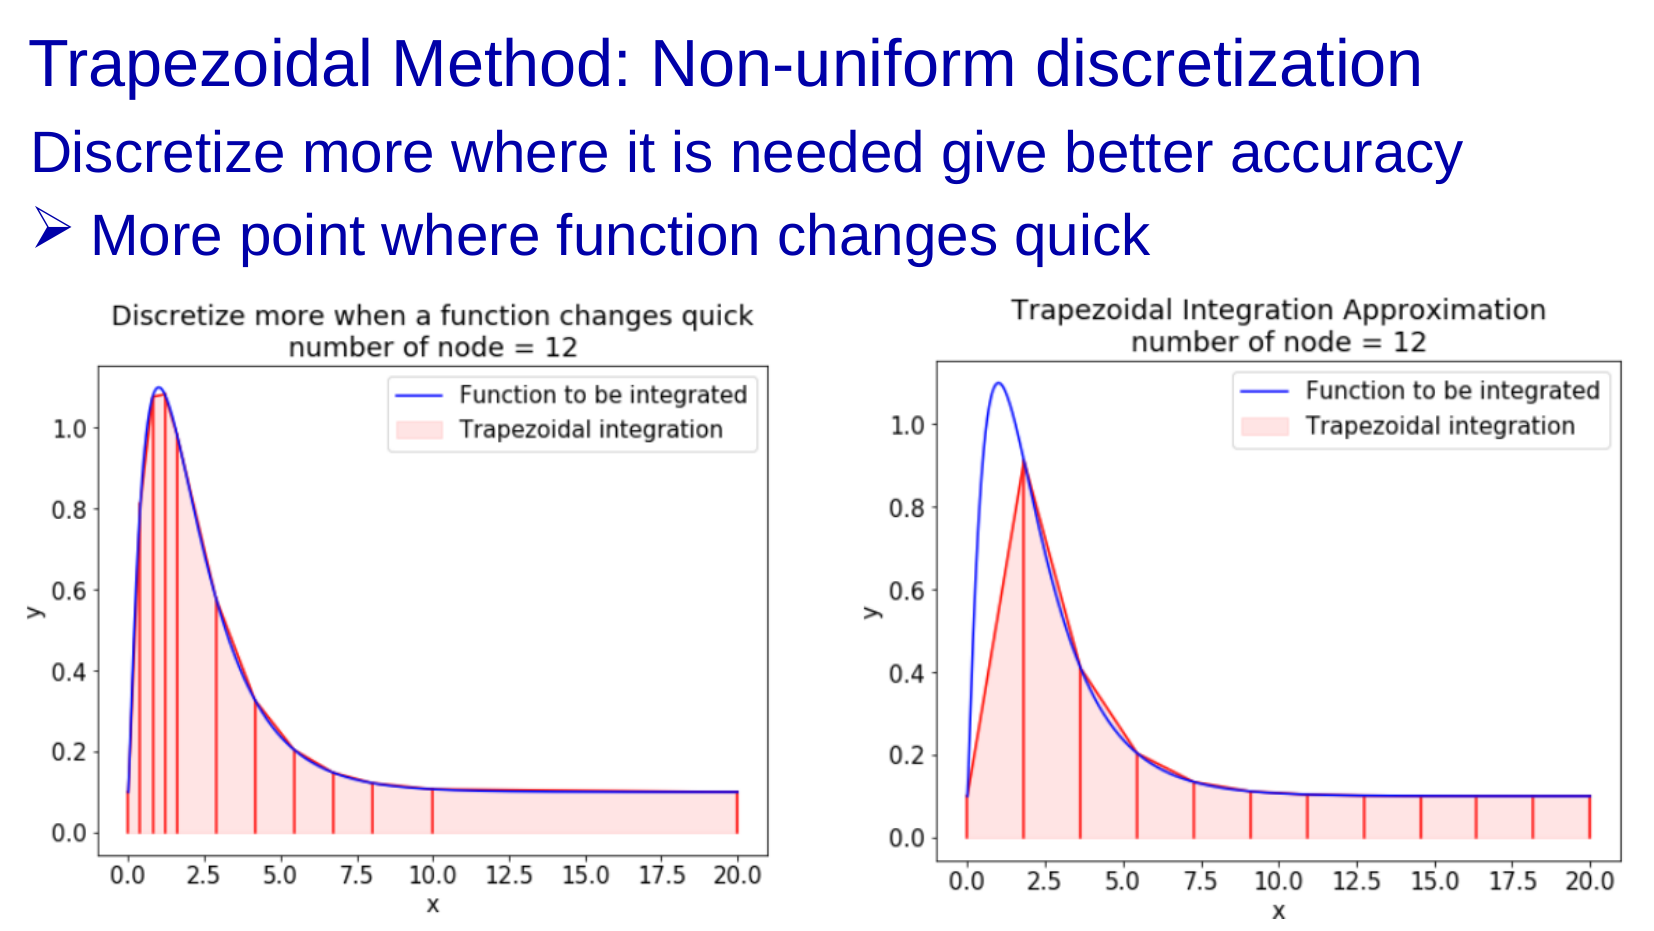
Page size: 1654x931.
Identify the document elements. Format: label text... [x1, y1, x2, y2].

picture [860, 297, 1636, 919]
list Discretize more where it is needed give better accuracy More point where function changes quick [30, 120, 1645, 916]
title Trapezoidal Method: Non-uniform discretization [28, 21, 1626, 106]
picture [15, 295, 777, 916]
